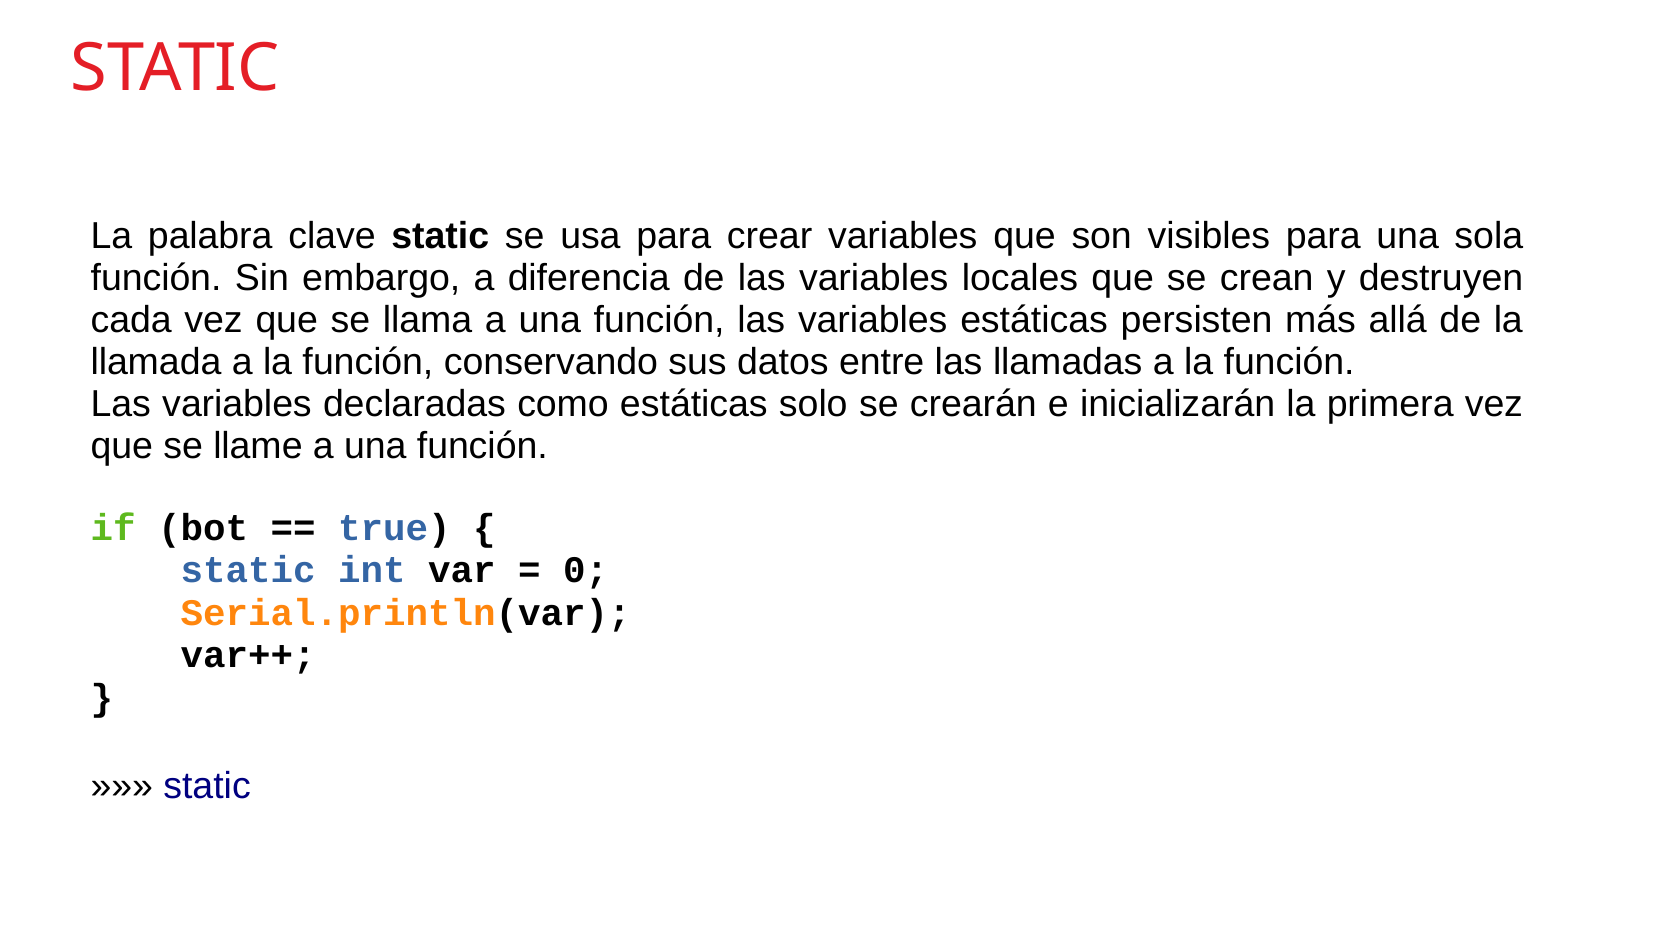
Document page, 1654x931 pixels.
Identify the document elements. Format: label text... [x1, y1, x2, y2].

title STATIC [70, 11, 1347, 118]
text_box La palabra clave static se usa para crear variables que son visibles para una sola función. Sin embargo, a diferencia de las variables locales que se crean y destruyen cada vez que se llama a una función, las variables estáticas persisten más allá de la llamada a la función, conservando sus datos entre las llamadas a la función. Las variables declaradas como estáticas solo se crearán e inicializarán la primera vez que se llame a una función. if (bot == true) { static int var = 0; Serial.println(var); var++; } »»» static [75, 207, 1578, 814]
